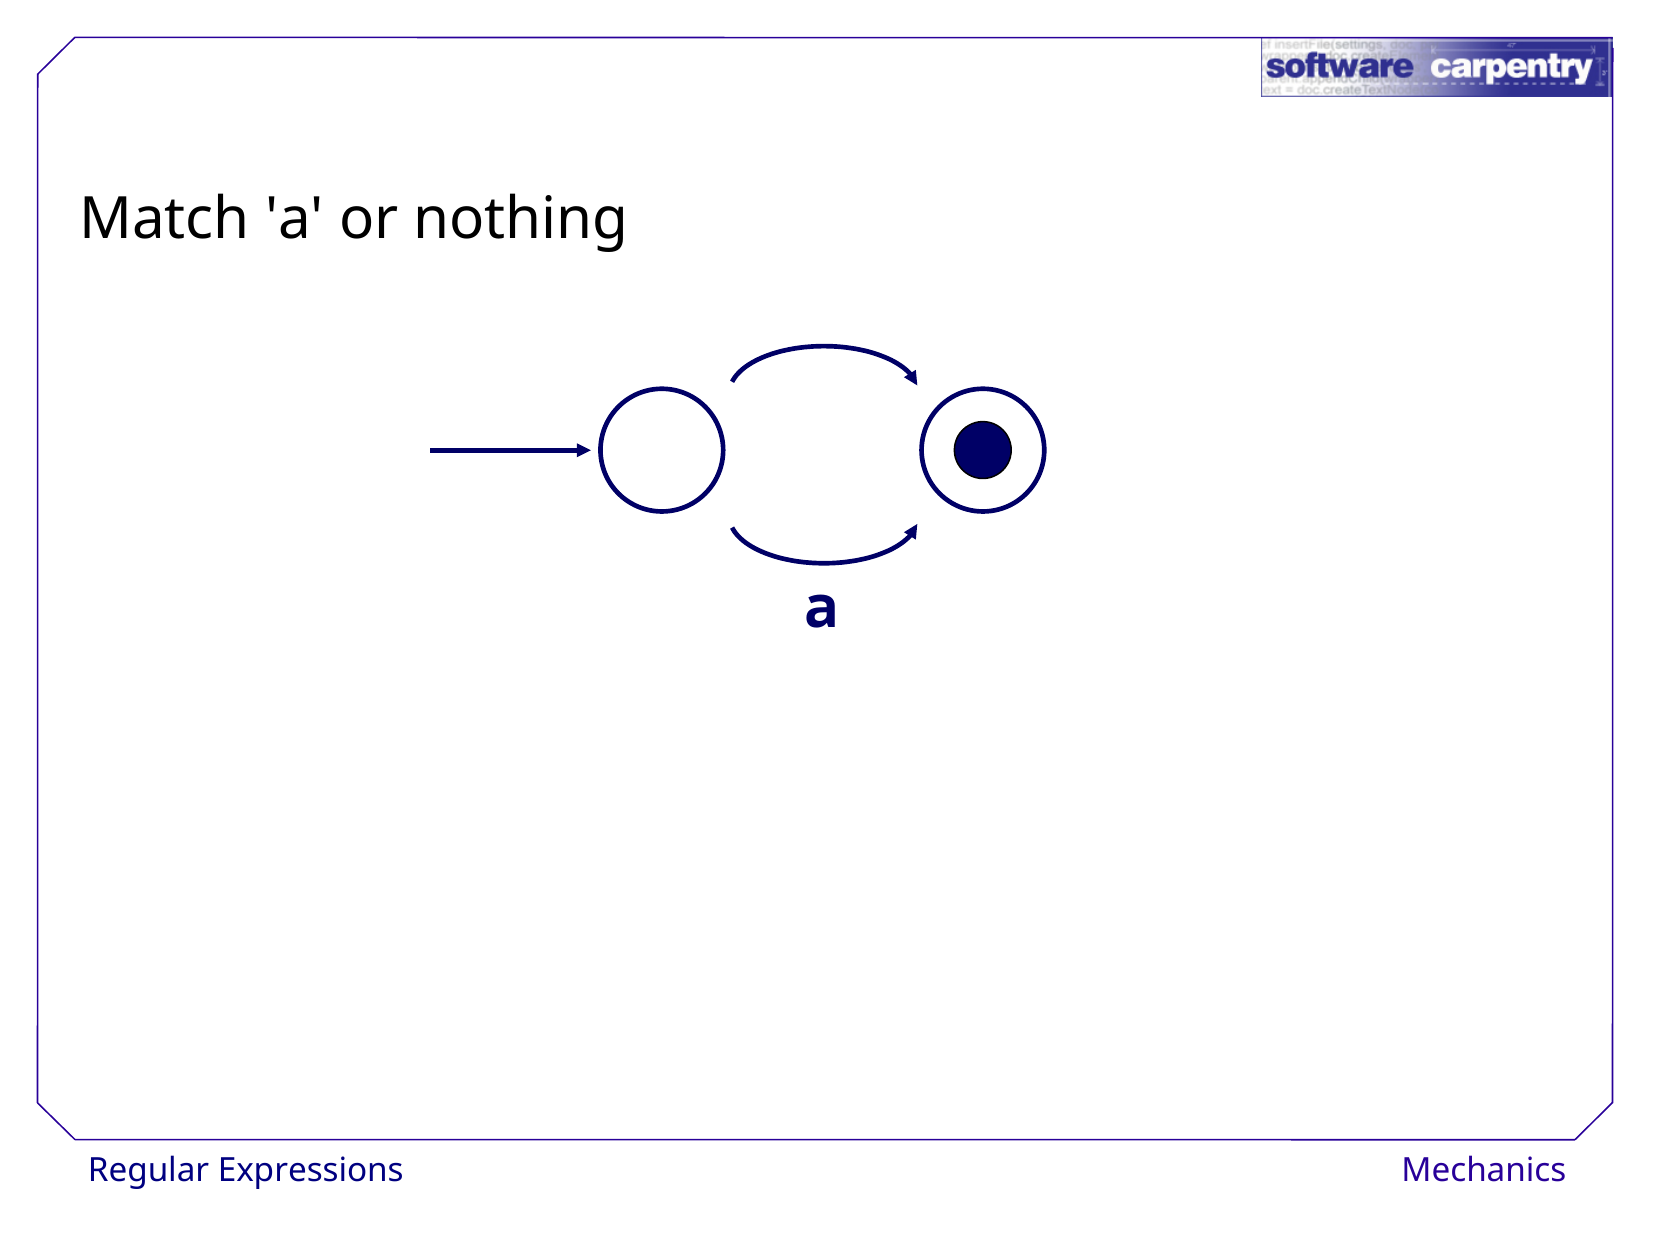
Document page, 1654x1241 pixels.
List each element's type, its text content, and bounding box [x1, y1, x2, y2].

text_box Match 'a' or nothing [64, 138, 794, 259]
text_box a [788, 568, 854, 649]
picture [1261, 39, 1613, 97]
text_box [954, 421, 1012, 479]
